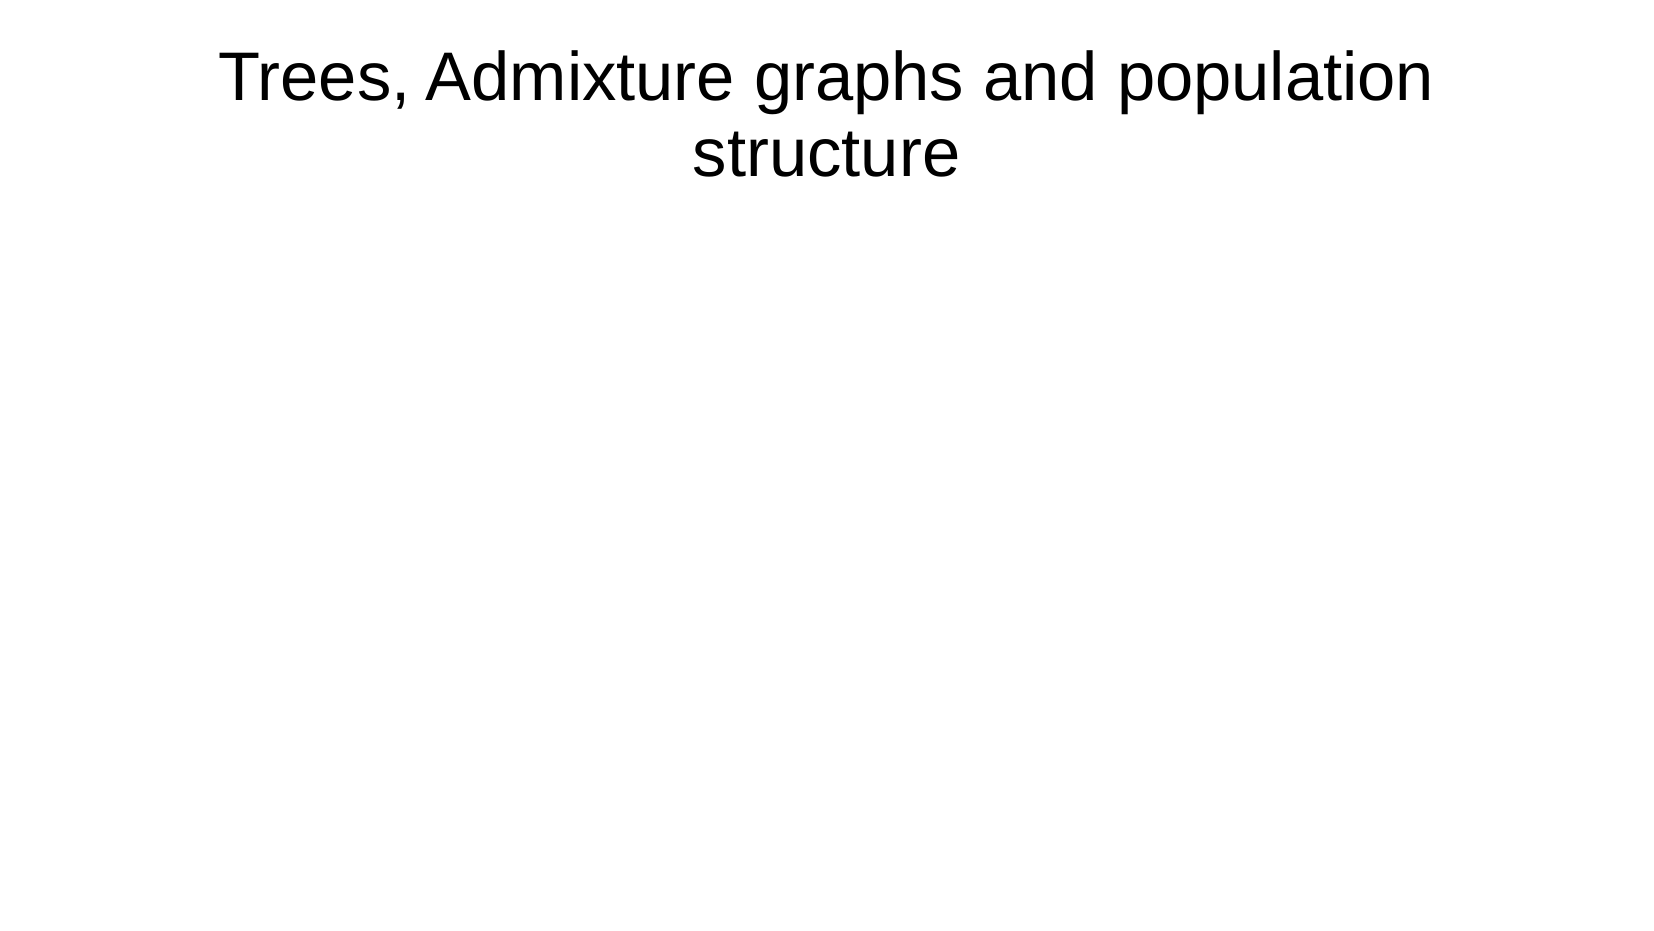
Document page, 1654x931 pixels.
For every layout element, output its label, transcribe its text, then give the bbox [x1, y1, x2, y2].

title Trees, Admixture graphs and population structure [82, 37, 1571, 193]
